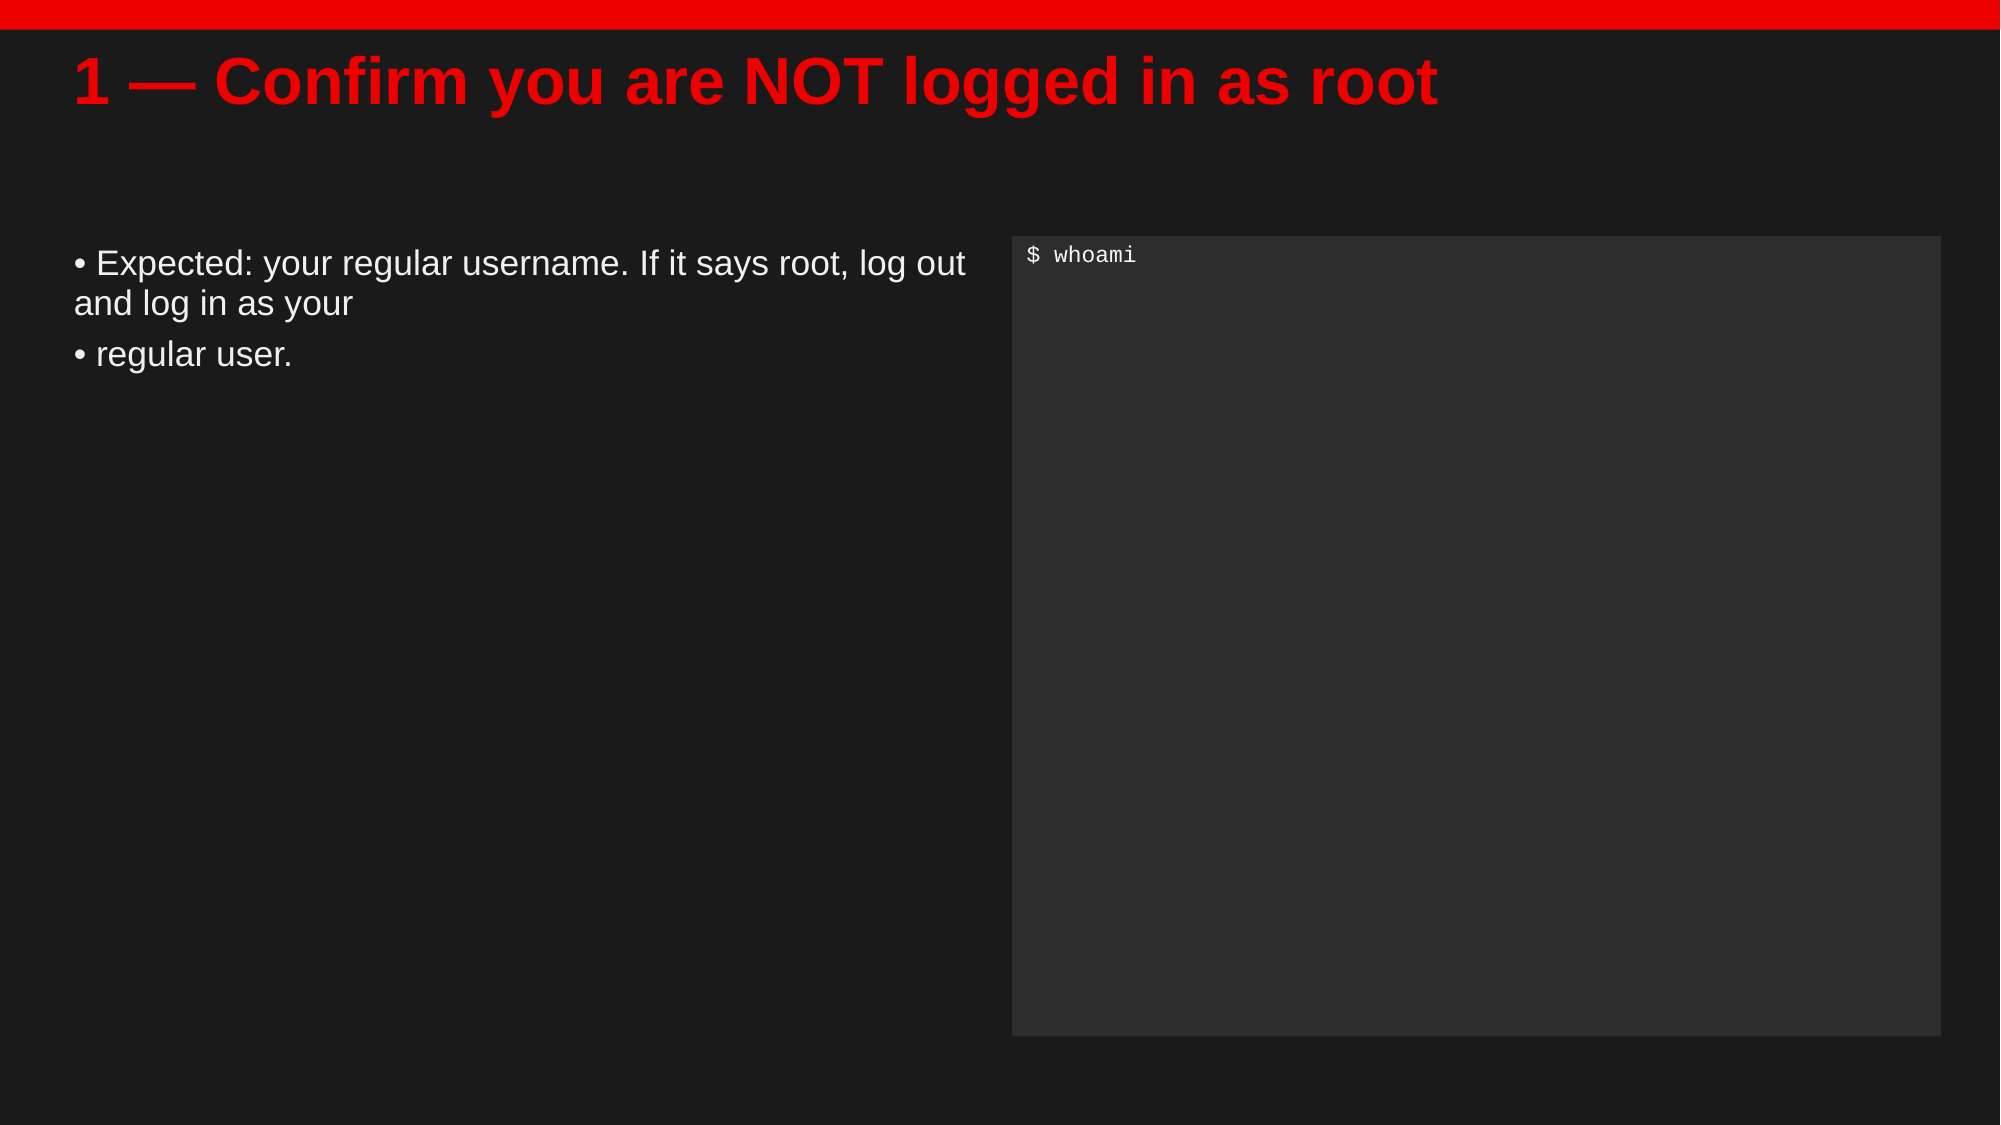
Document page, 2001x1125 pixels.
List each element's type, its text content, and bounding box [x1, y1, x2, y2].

text_box $ whoami [1011, 236, 1942, 1037]
text_box [0, 0, 2001, 30]
text_box 1 — Confirm you are NOT logged in as root [59, 36, 1942, 208]
text_box • Expected: your regular username. If it says root, log out and log in as your • regular user. [59, 236, 989, 1037]
